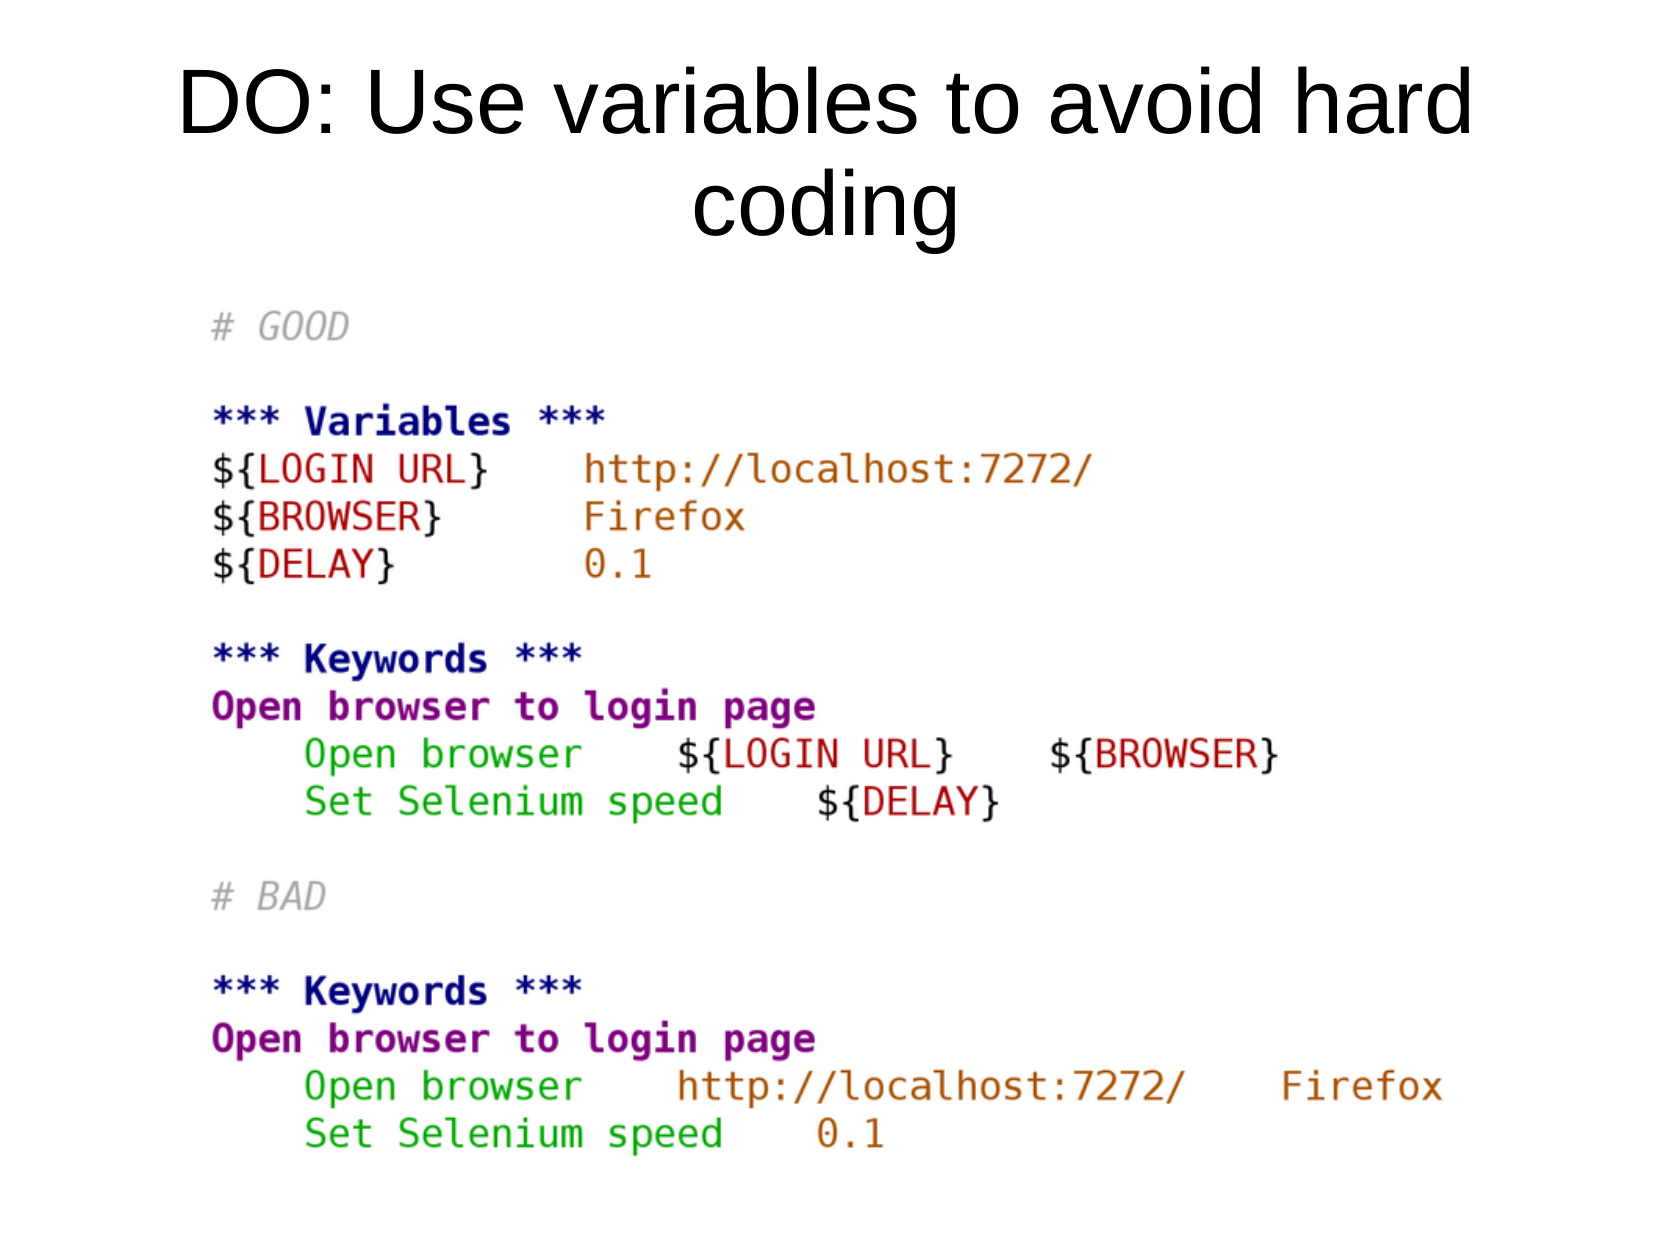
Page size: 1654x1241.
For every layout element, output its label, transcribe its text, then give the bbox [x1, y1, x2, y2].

picture [202, 295, 1453, 1168]
title DO: Use variables to avoid hard coding [82, 49, 1571, 257]
